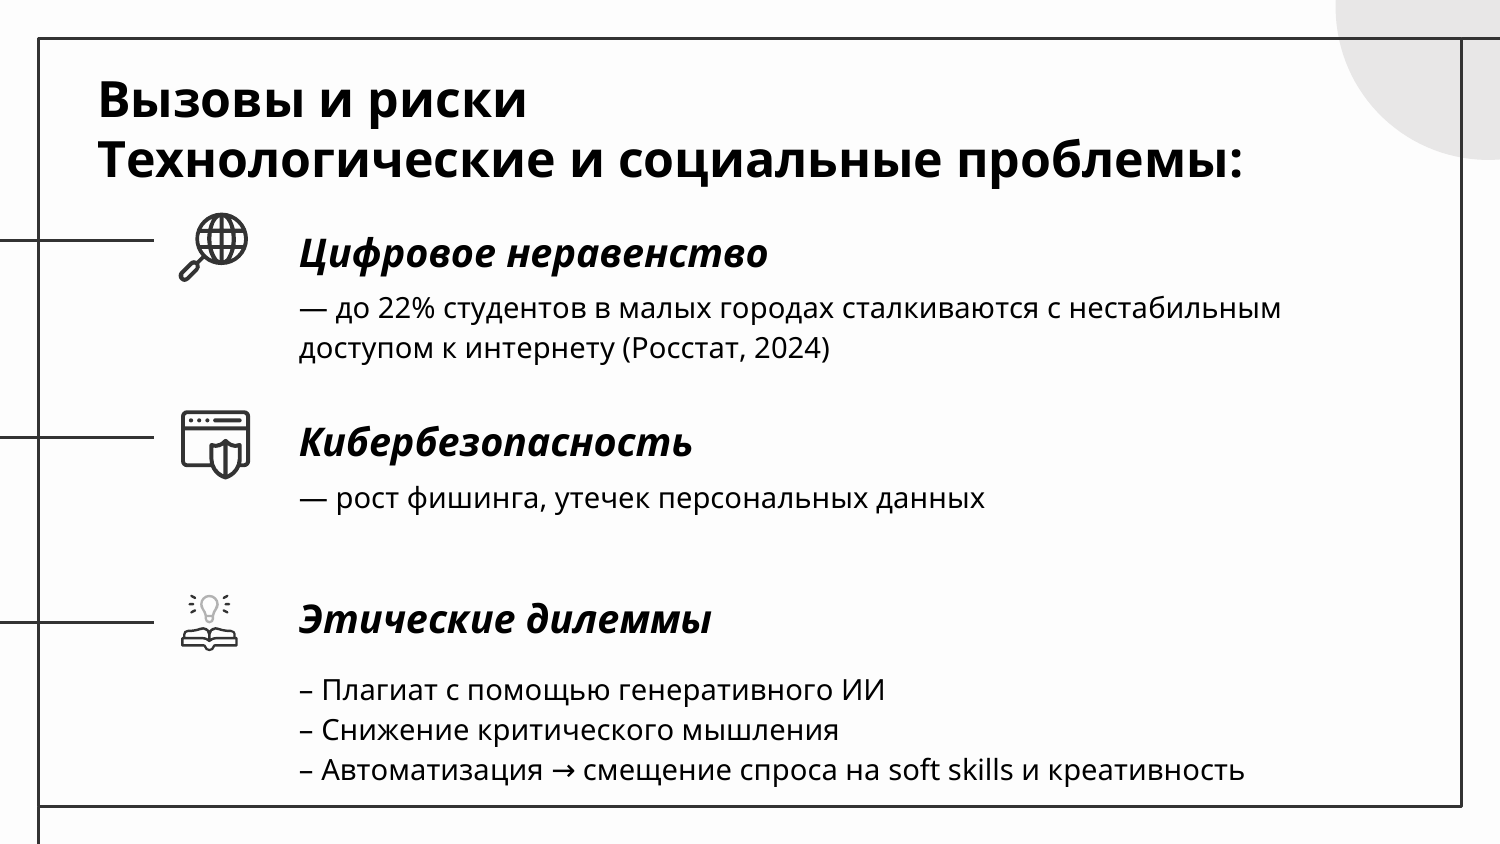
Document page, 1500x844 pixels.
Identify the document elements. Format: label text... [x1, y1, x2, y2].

text_box [190, 594, 197, 600]
text_box [200, 594, 219, 624]
title Вызовы и риски Технологические и социальные проблемы: [82, 51, 1465, 189]
subtitle — до 22% студентов в малых городах сталкиваются с нестабильным доступом к интернету (Росстат, 2024) [283, 291, 1369, 357]
text_box [178, 212, 248, 282]
text_box [222, 594, 229, 600]
text_box [181, 627, 238, 652]
subtitle Кибербезопасность [283, 392, 1369, 480]
subtitle – Плагиат с помощью генеративного ИИ – Снижение критического мышления – Автоматизация → смещение спроса на soft skills и креативность [283, 657, 1369, 799]
subtitle Цифровое неравенство [283, 203, 1369, 291]
subtitle Этические дилеммы [283, 570, 1369, 657]
subtitle — рост фишинга, утечек персональных данных [283, 480, 1369, 546]
text_box [181, 410, 251, 480]
